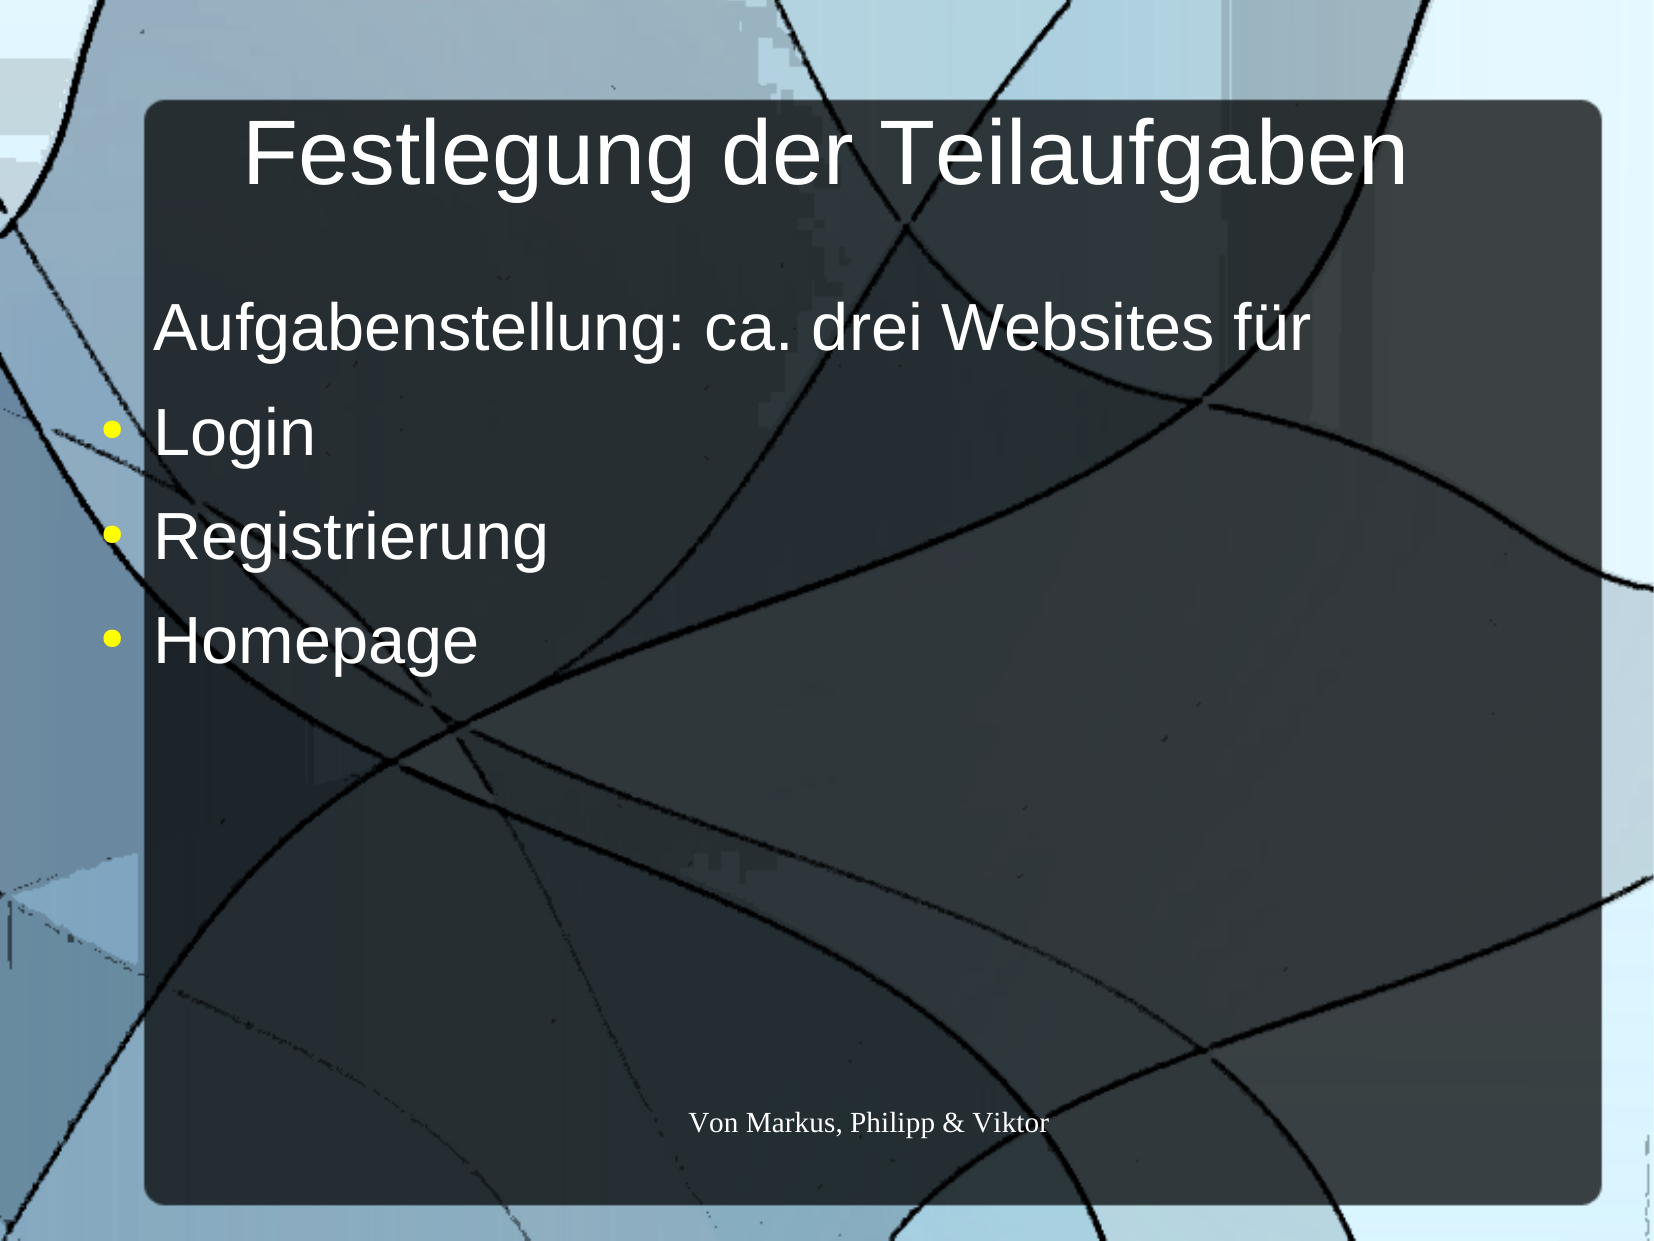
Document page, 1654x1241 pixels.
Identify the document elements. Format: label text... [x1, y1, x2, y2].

title Festlegung der Teilaufgaben [82, 49, 1571, 257]
picture [0, 0, 1654, 1241]
list Aufgabenstellung: ca. drei Websites für Login Registrierung Homepage [82, 290, 1571, 1109]
